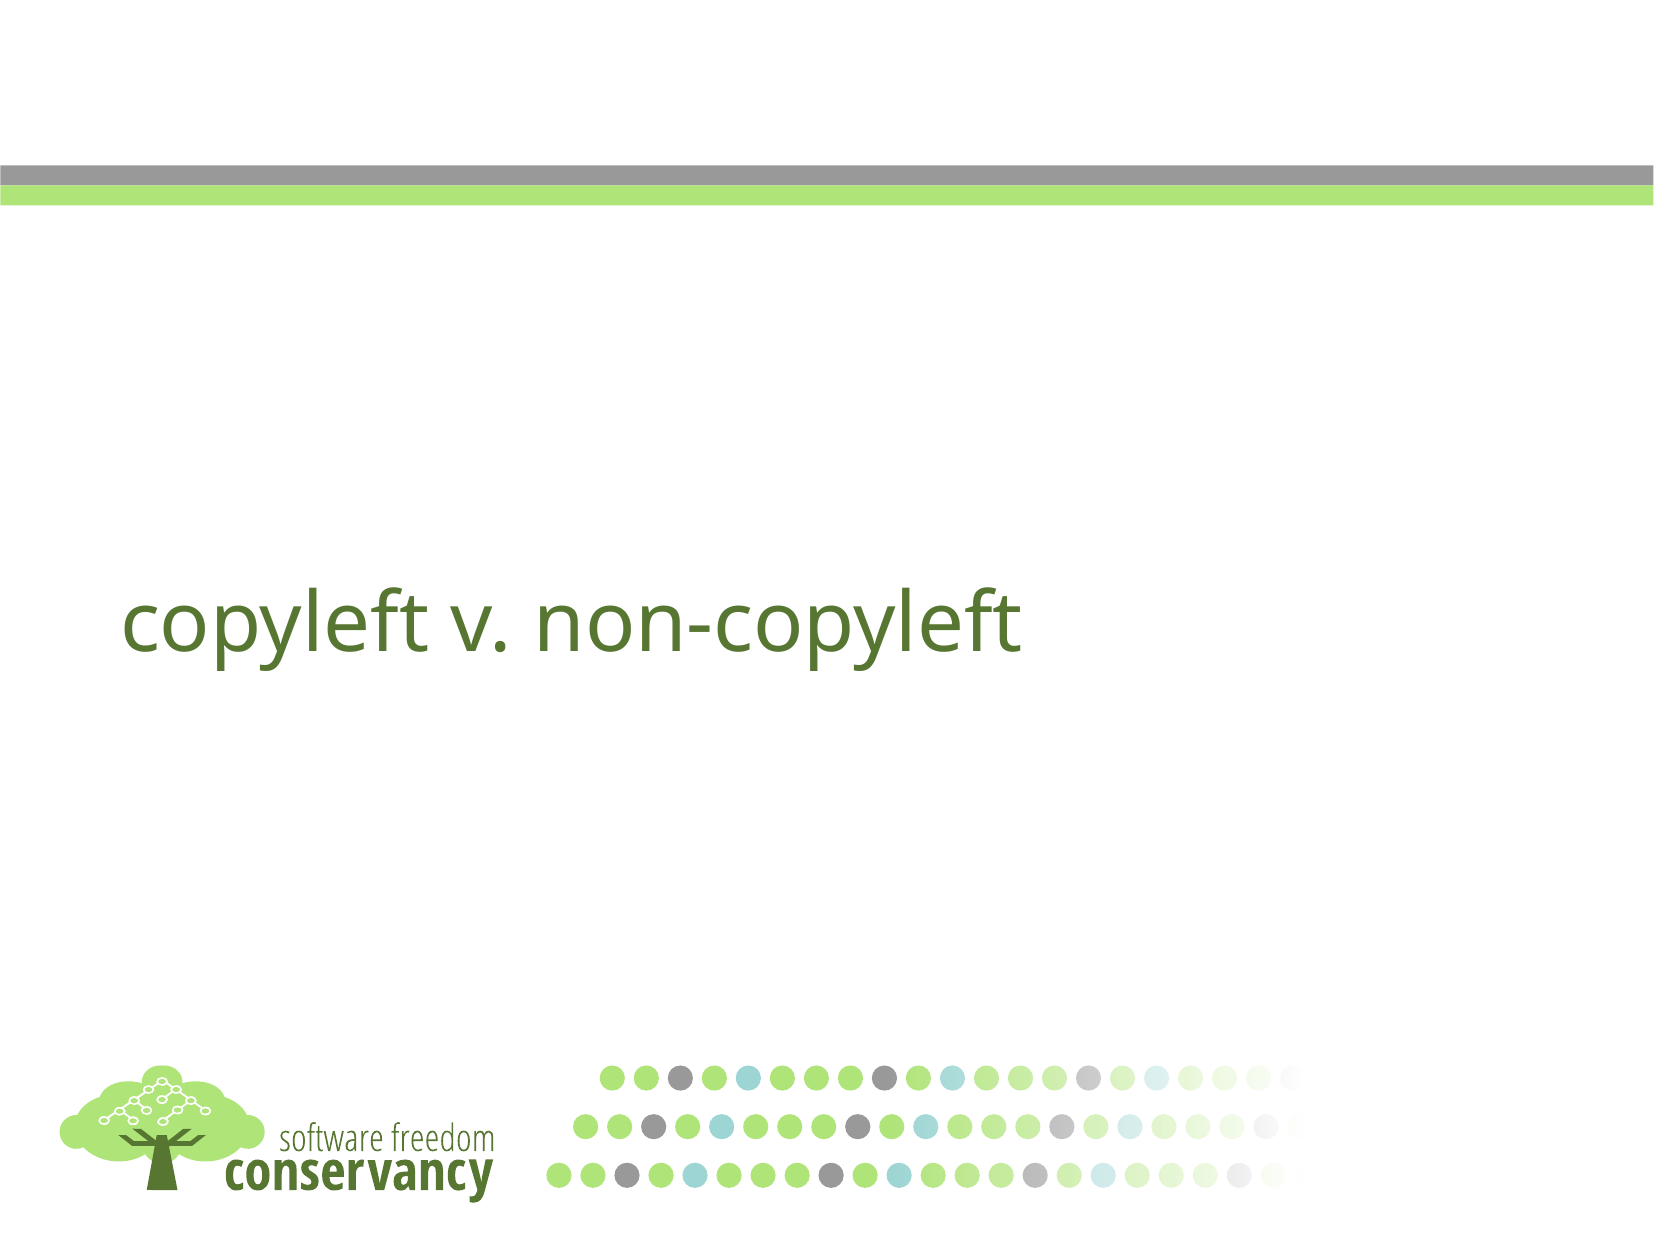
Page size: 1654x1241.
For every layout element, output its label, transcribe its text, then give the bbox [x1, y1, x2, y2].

title copyleft v. non-copyleft [120, 515, 1576, 723]
